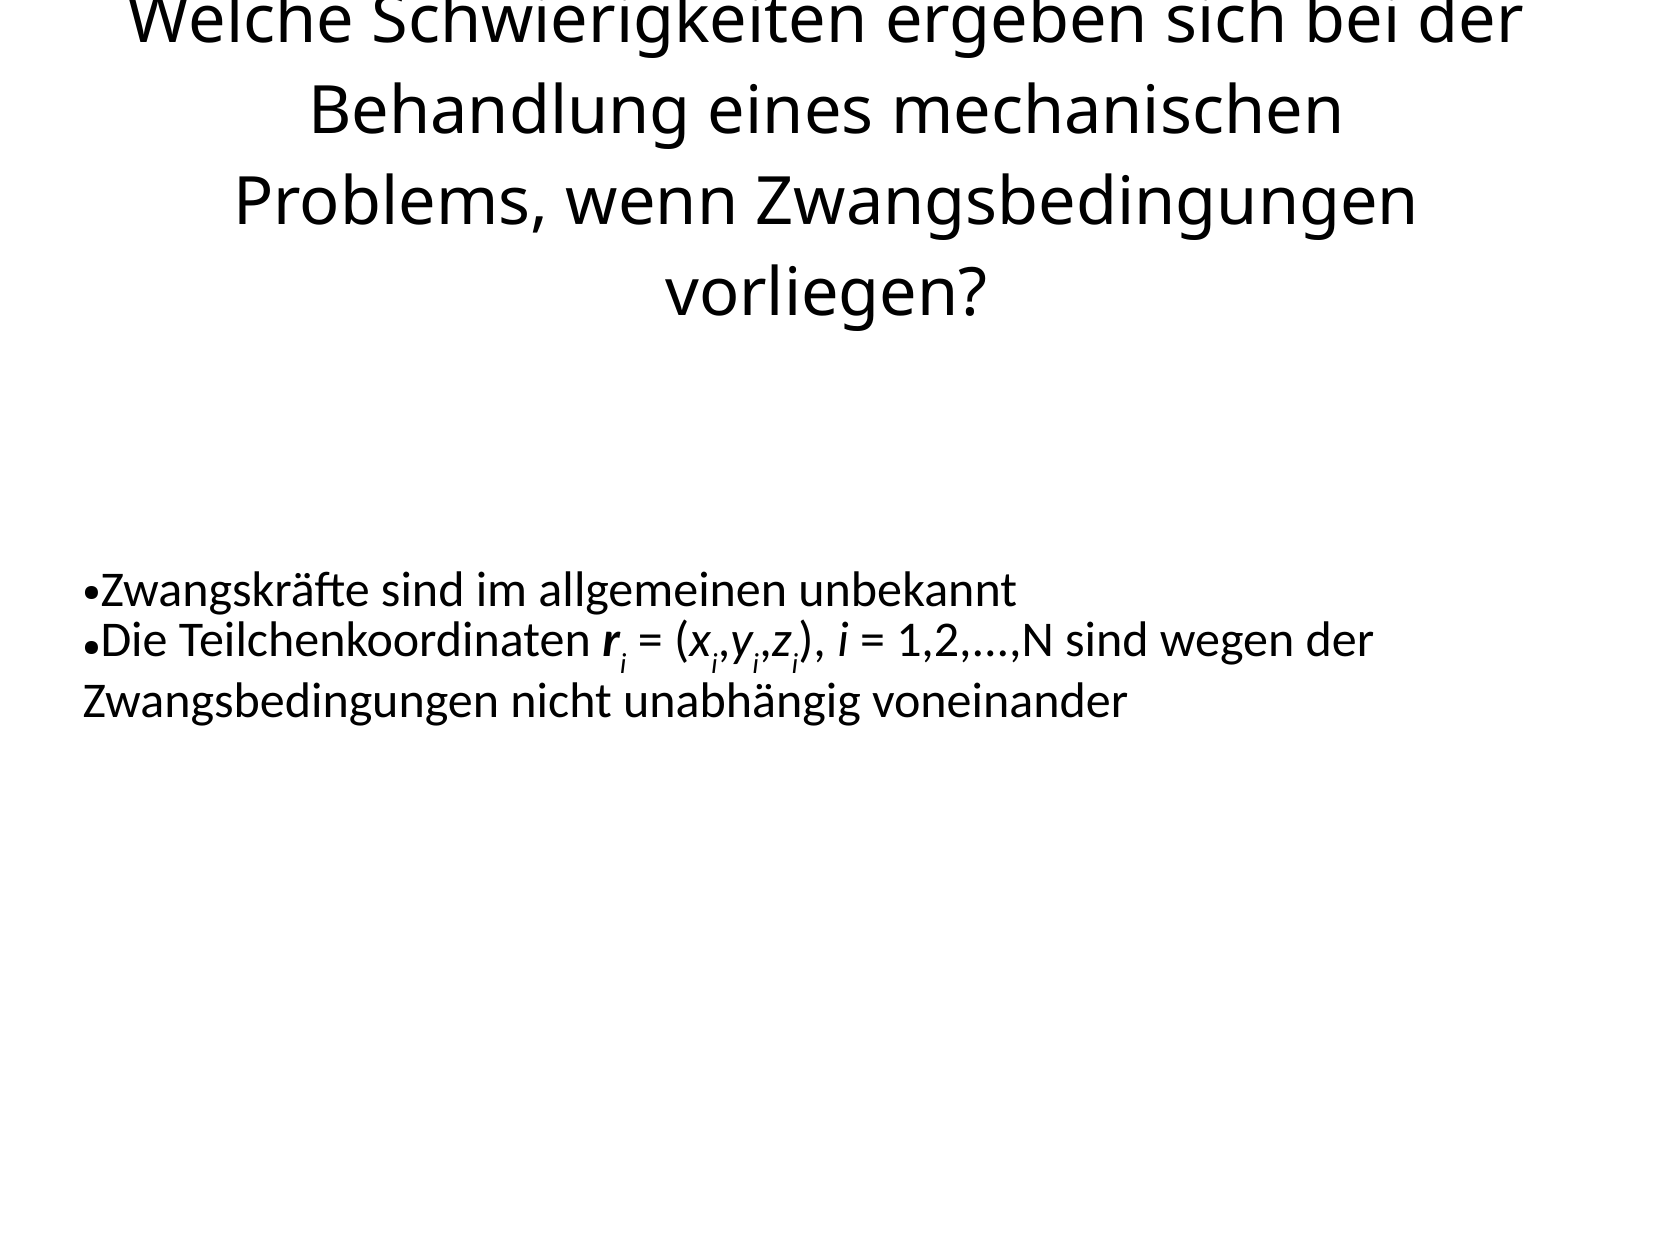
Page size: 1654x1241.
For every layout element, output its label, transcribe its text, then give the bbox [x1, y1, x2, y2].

title Welche Schwierigkeiten ergeben sich bei der Behandlung eines mechanischen Problems, wenn Zwangsbedingungen vorliegen? [82, 19, 1571, 287]
subtitle Zwangskräfte sind im allgemeinen unbekannt Die Teilchenkoordinaten ri = (xi,yi,zi), i = 1,2,...,N sind wegen der Zwangsbedingungen nicht unabhängig voneinander [82, 290, 1571, 1010]
